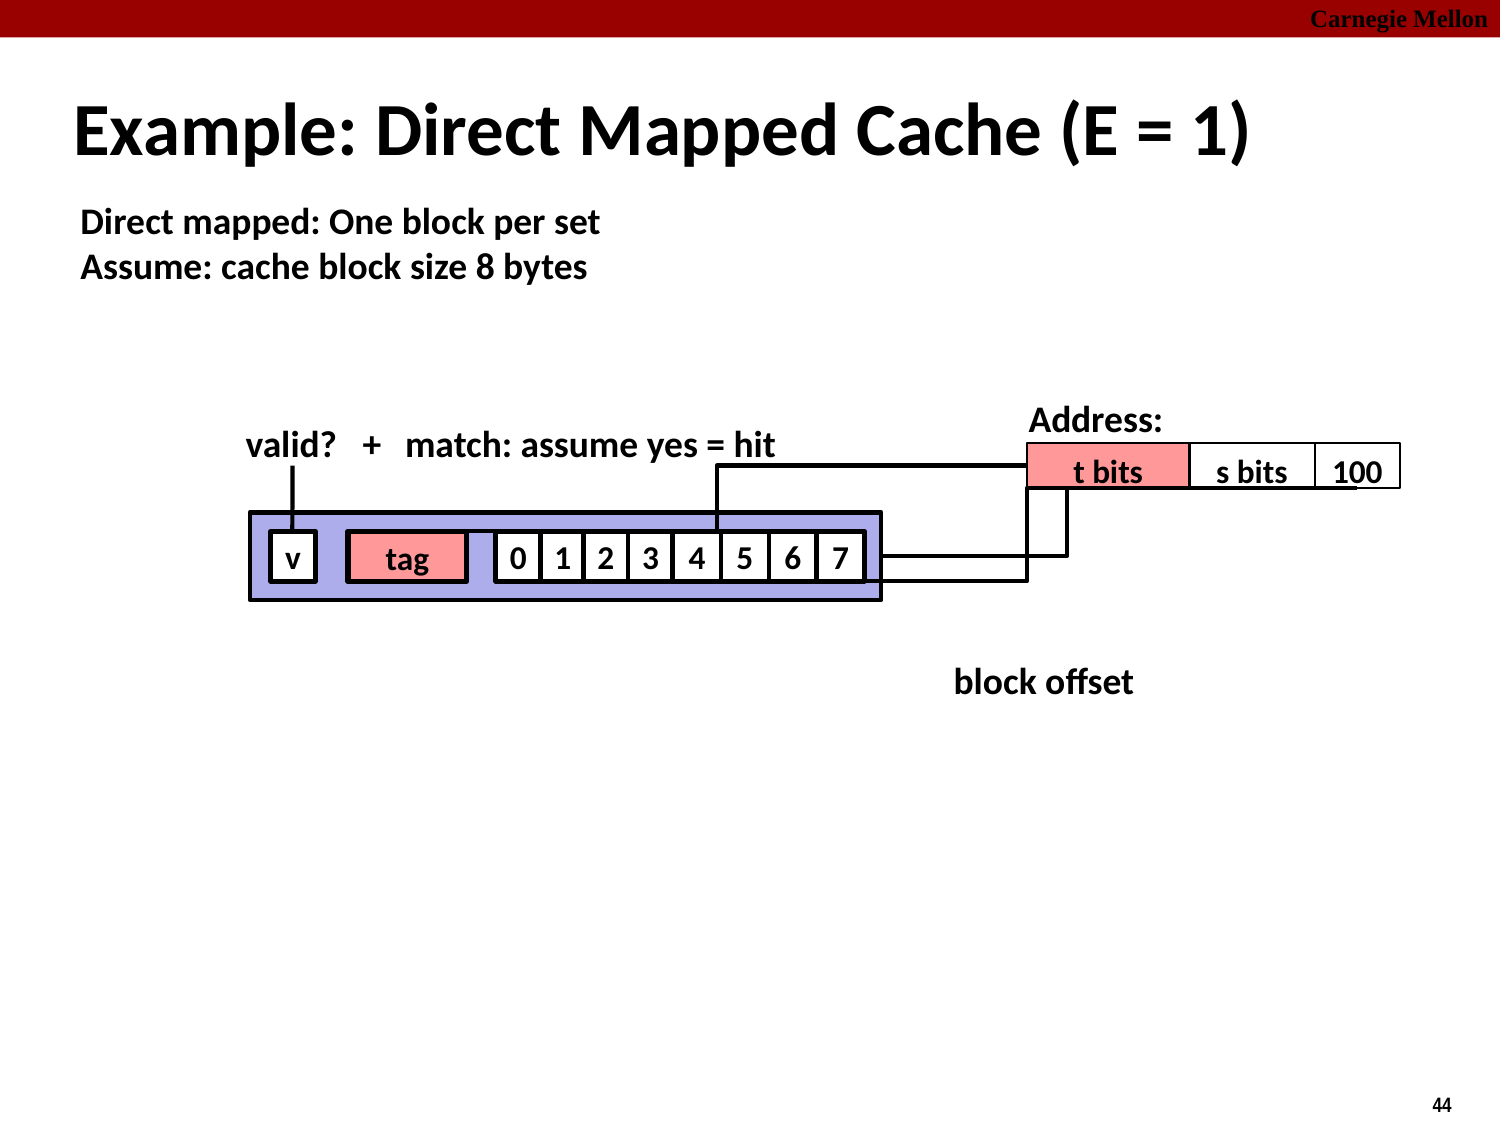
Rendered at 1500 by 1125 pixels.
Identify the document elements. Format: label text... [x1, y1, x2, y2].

text_box s bits [1189, 443, 1314, 486]
text_box 6 [769, 531, 817, 579]
title Example: Direct Mapped Cache (E = 1) [58, 72, 1304, 198]
text_box 100 [1314, 443, 1400, 488]
text_box valid? + [230, 412, 397, 473]
text_box tag [348, 531, 467, 582]
text_box 1 [540, 533, 583, 582]
text_box t bits [1027, 443, 1189, 486]
text_box block offset [938, 649, 1150, 710]
text_box 7 [817, 531, 865, 579]
text_box Address: [1013, 387, 1179, 448]
text_box 2 [583, 533, 628, 582]
text_box 4 [672, 531, 721, 582]
text_box 0 [495, 533, 540, 582]
text_box [249, 512, 882, 600]
text_box v [270, 531, 316, 582]
text_box [719, 512, 882, 579]
text_box 5 [721, 531, 769, 579]
text_box match: assume yes = hit [397, 412, 792, 473]
text_box 3 [628, 533, 672, 582]
text_box Direct mapped: One block per set Assume: cache block size 8 bytes [65, 189, 617, 295]
